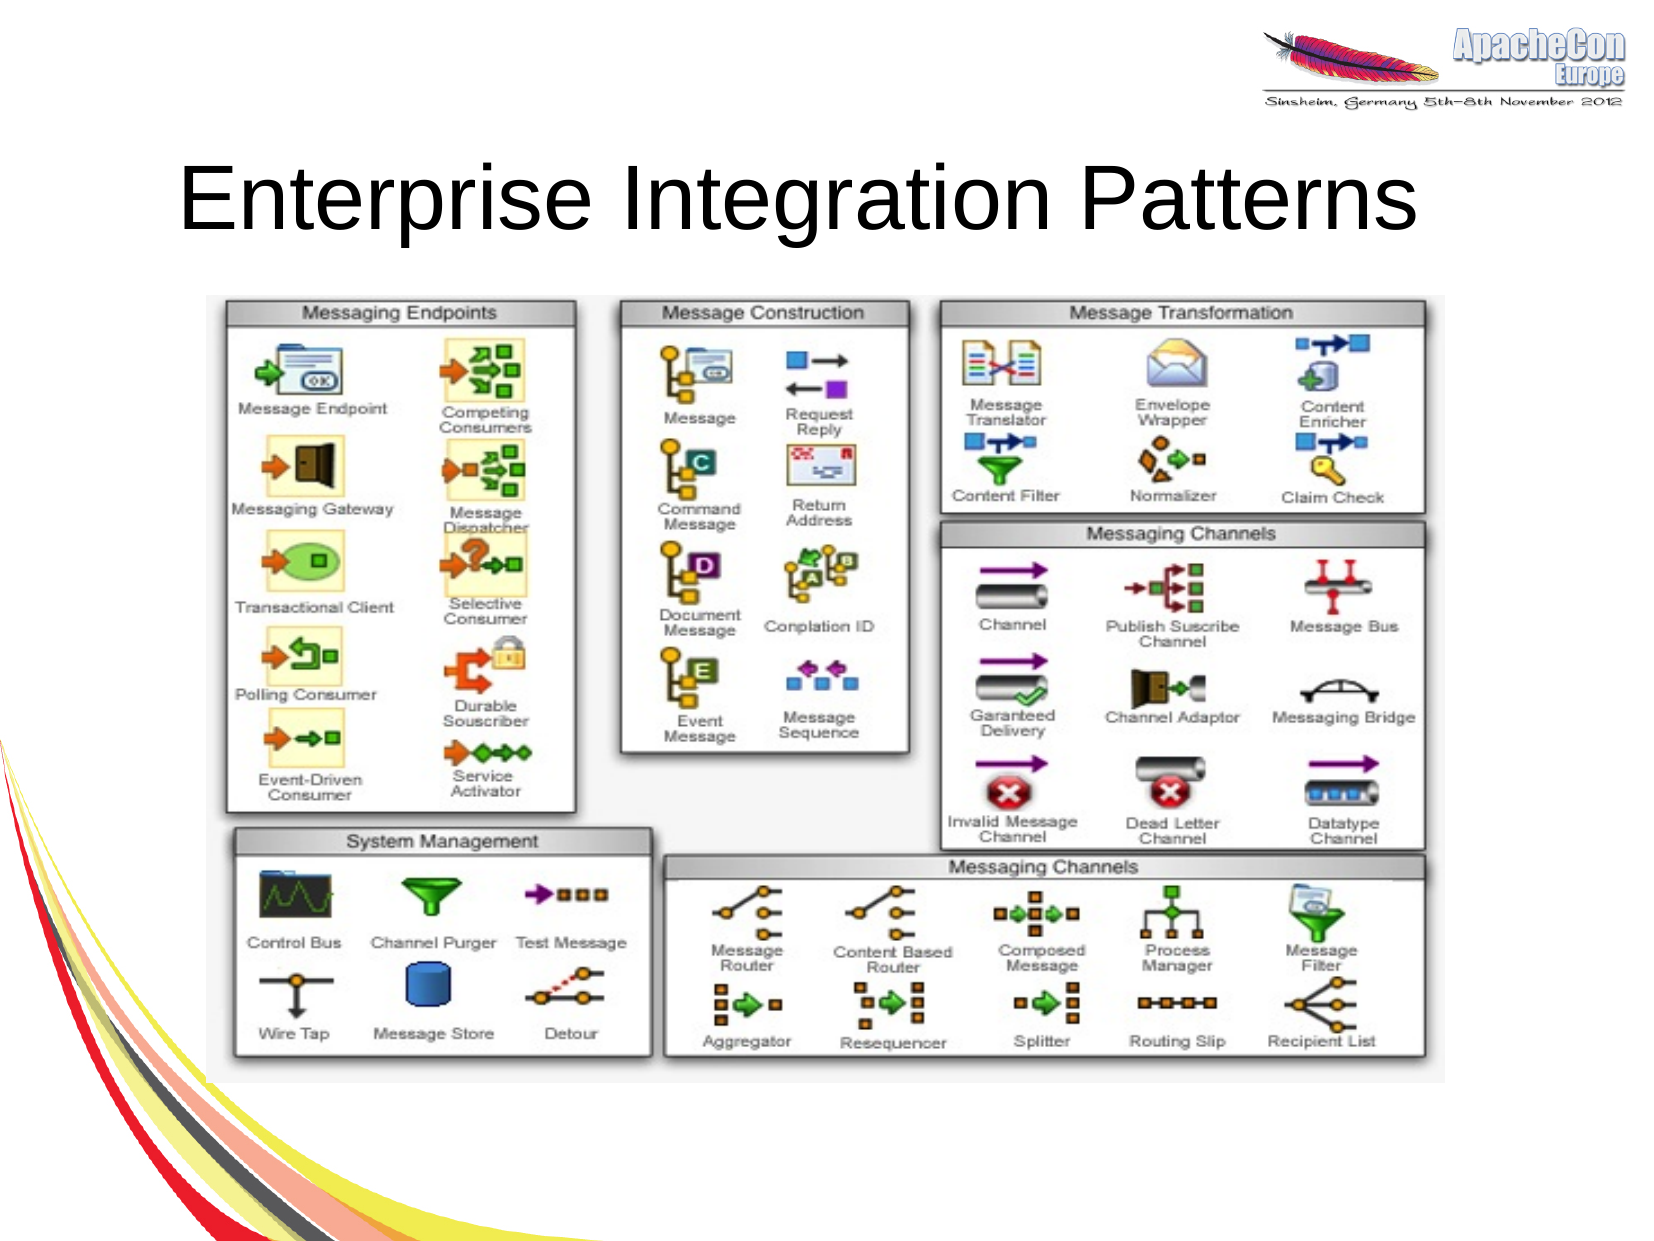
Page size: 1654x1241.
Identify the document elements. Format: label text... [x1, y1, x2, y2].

title Enterprise Integration Patterns [177, 146, 1536, 250]
picture [0, 0, 1654, 1241]
list [177, 265, 1536, 972]
